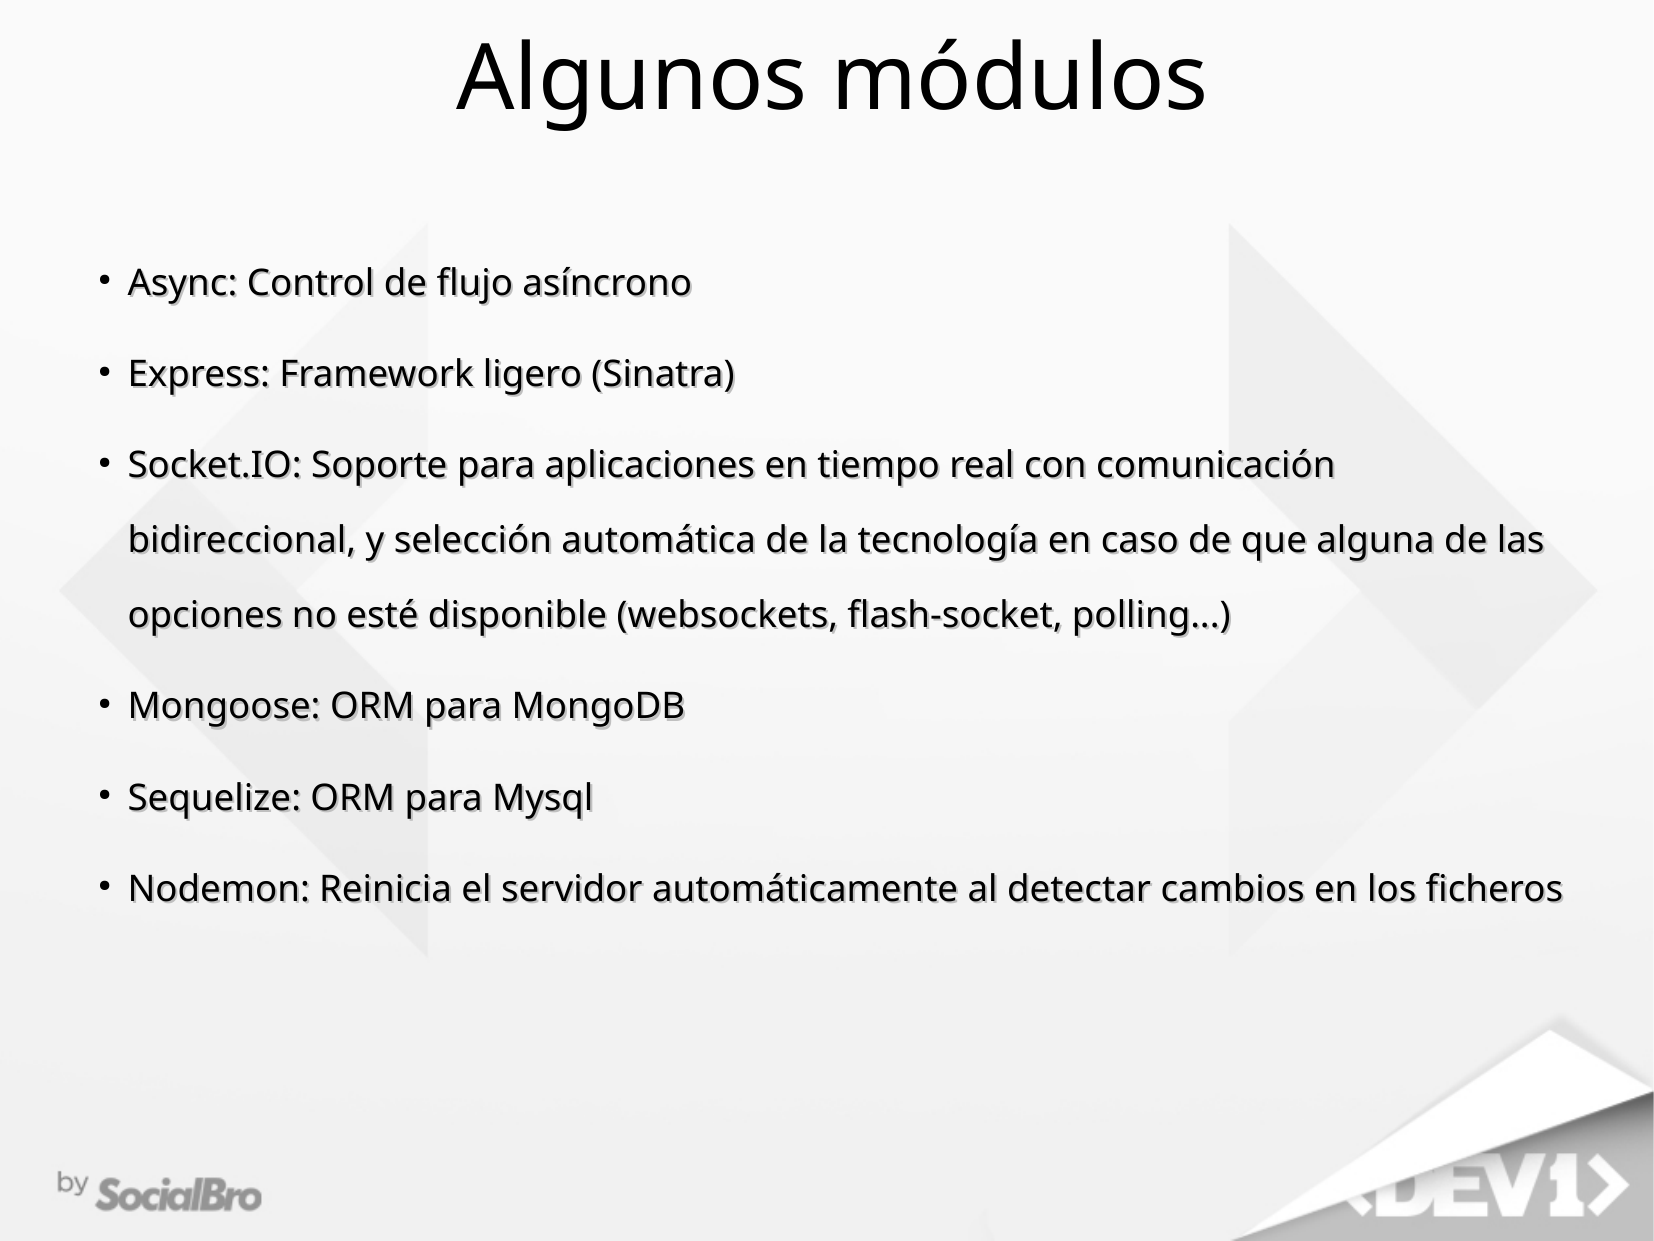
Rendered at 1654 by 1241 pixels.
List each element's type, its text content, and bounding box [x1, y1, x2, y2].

title Algunos módulos [88, 0, 1577, 148]
list Async: Control de flujo asíncrono Express: Framework ligero (Sinatra) Socket.IO: Soporte para aplicaciones en tiempo real con comunicación bidireccional, y selección automática de la tecnología en caso de que alguna de las opciones no esté disponible (websockets, flash-socket, polling...) Mongoose: ORM para MongoDB Sequelize: ORM para Mysql Nodemon: Reinicia el servidor automáticamente al detectar cambios en los ficheros [88, 231, 1571, 951]
picture [0, 0, 1654, 1241]
